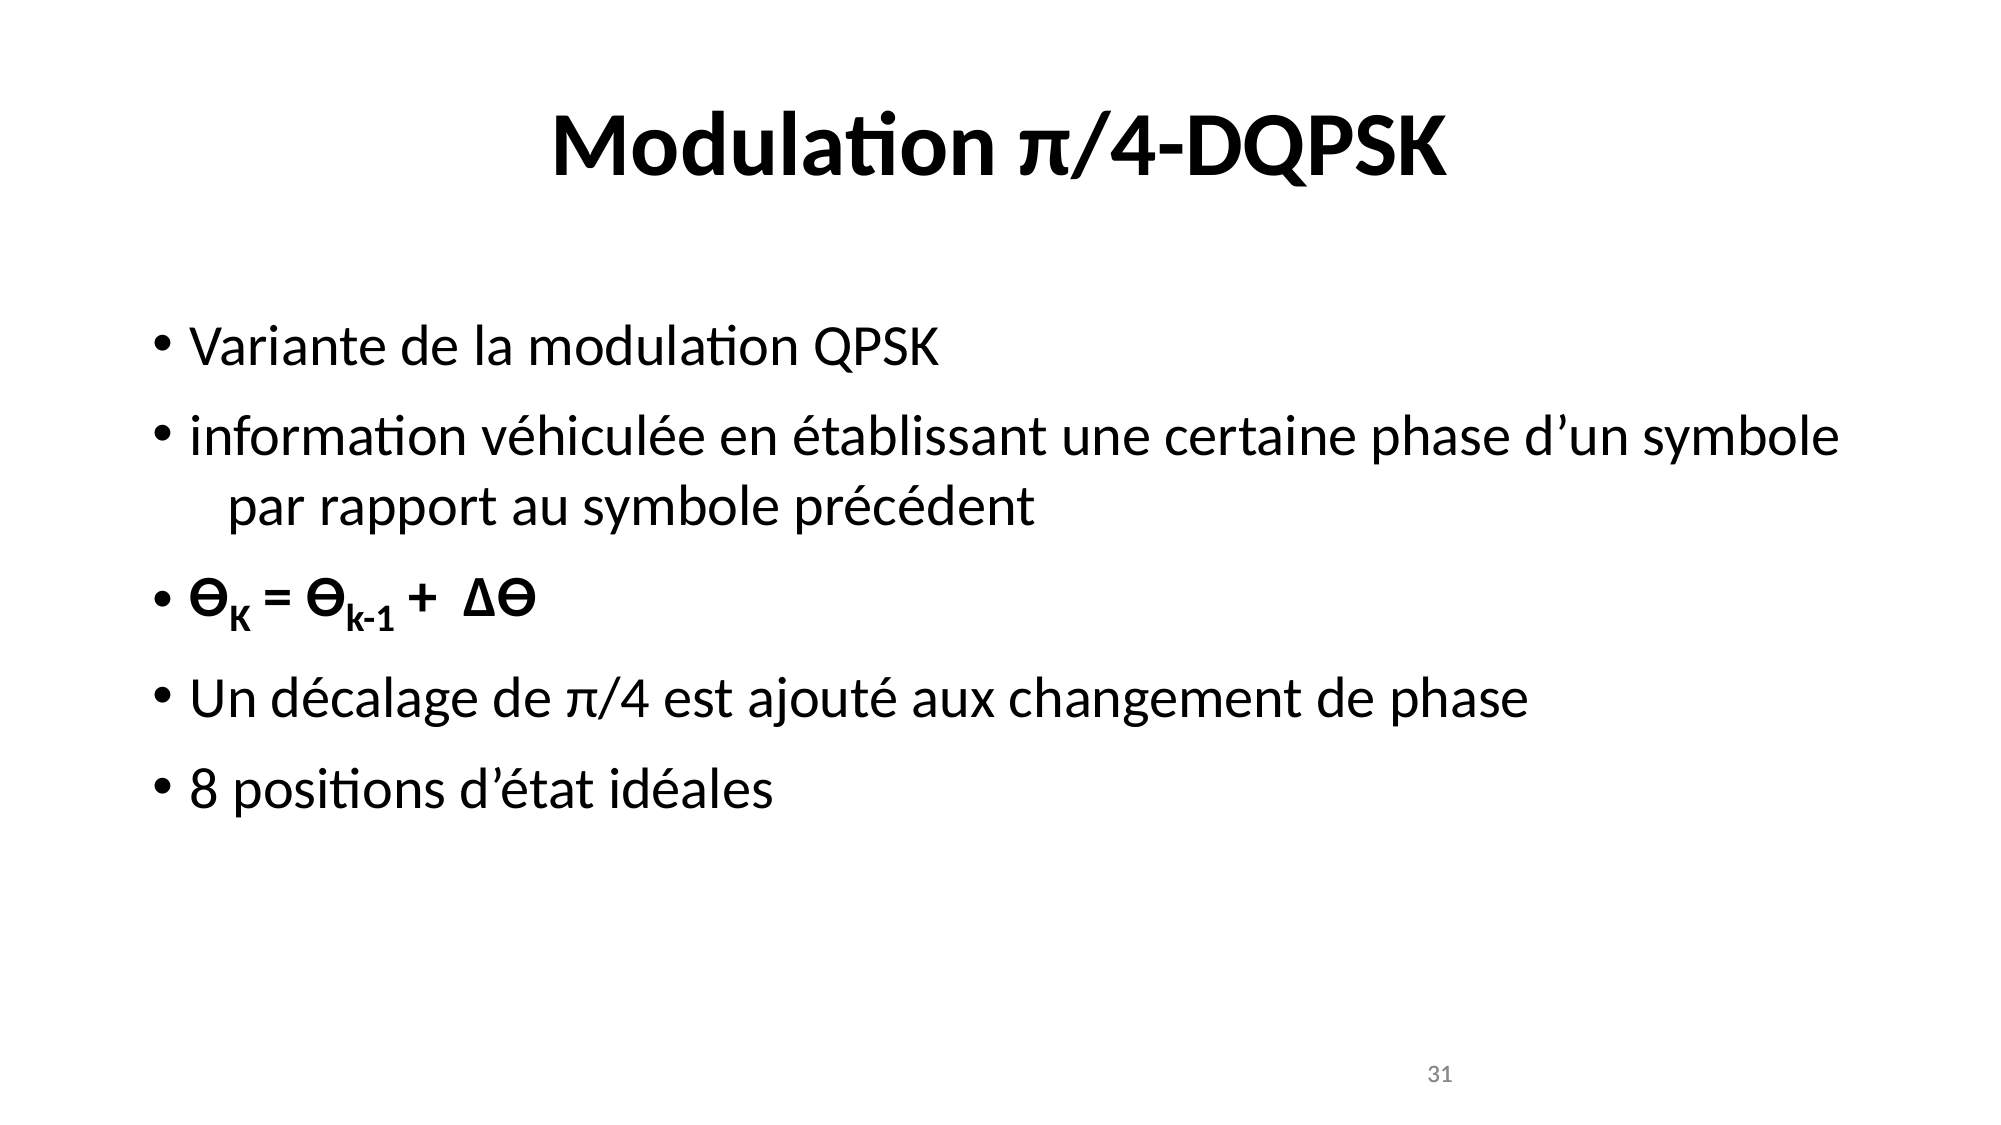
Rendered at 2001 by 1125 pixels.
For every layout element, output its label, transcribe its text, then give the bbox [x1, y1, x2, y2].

list Variante de la modulation QPSK information véhiculée en établissant une certaine phase d’un symbole par rapport au symbole précédent ϴK = ϴk-1 + ∆ϴ Un décalage de π/4 est ajouté aux changement de phase 8 positions d’état idéales [137, 299, 1863, 1014]
title Modulation π/4-DQPSK [137, 59, 1863, 278]
text_box [1412, 1042, 1863, 1103]
